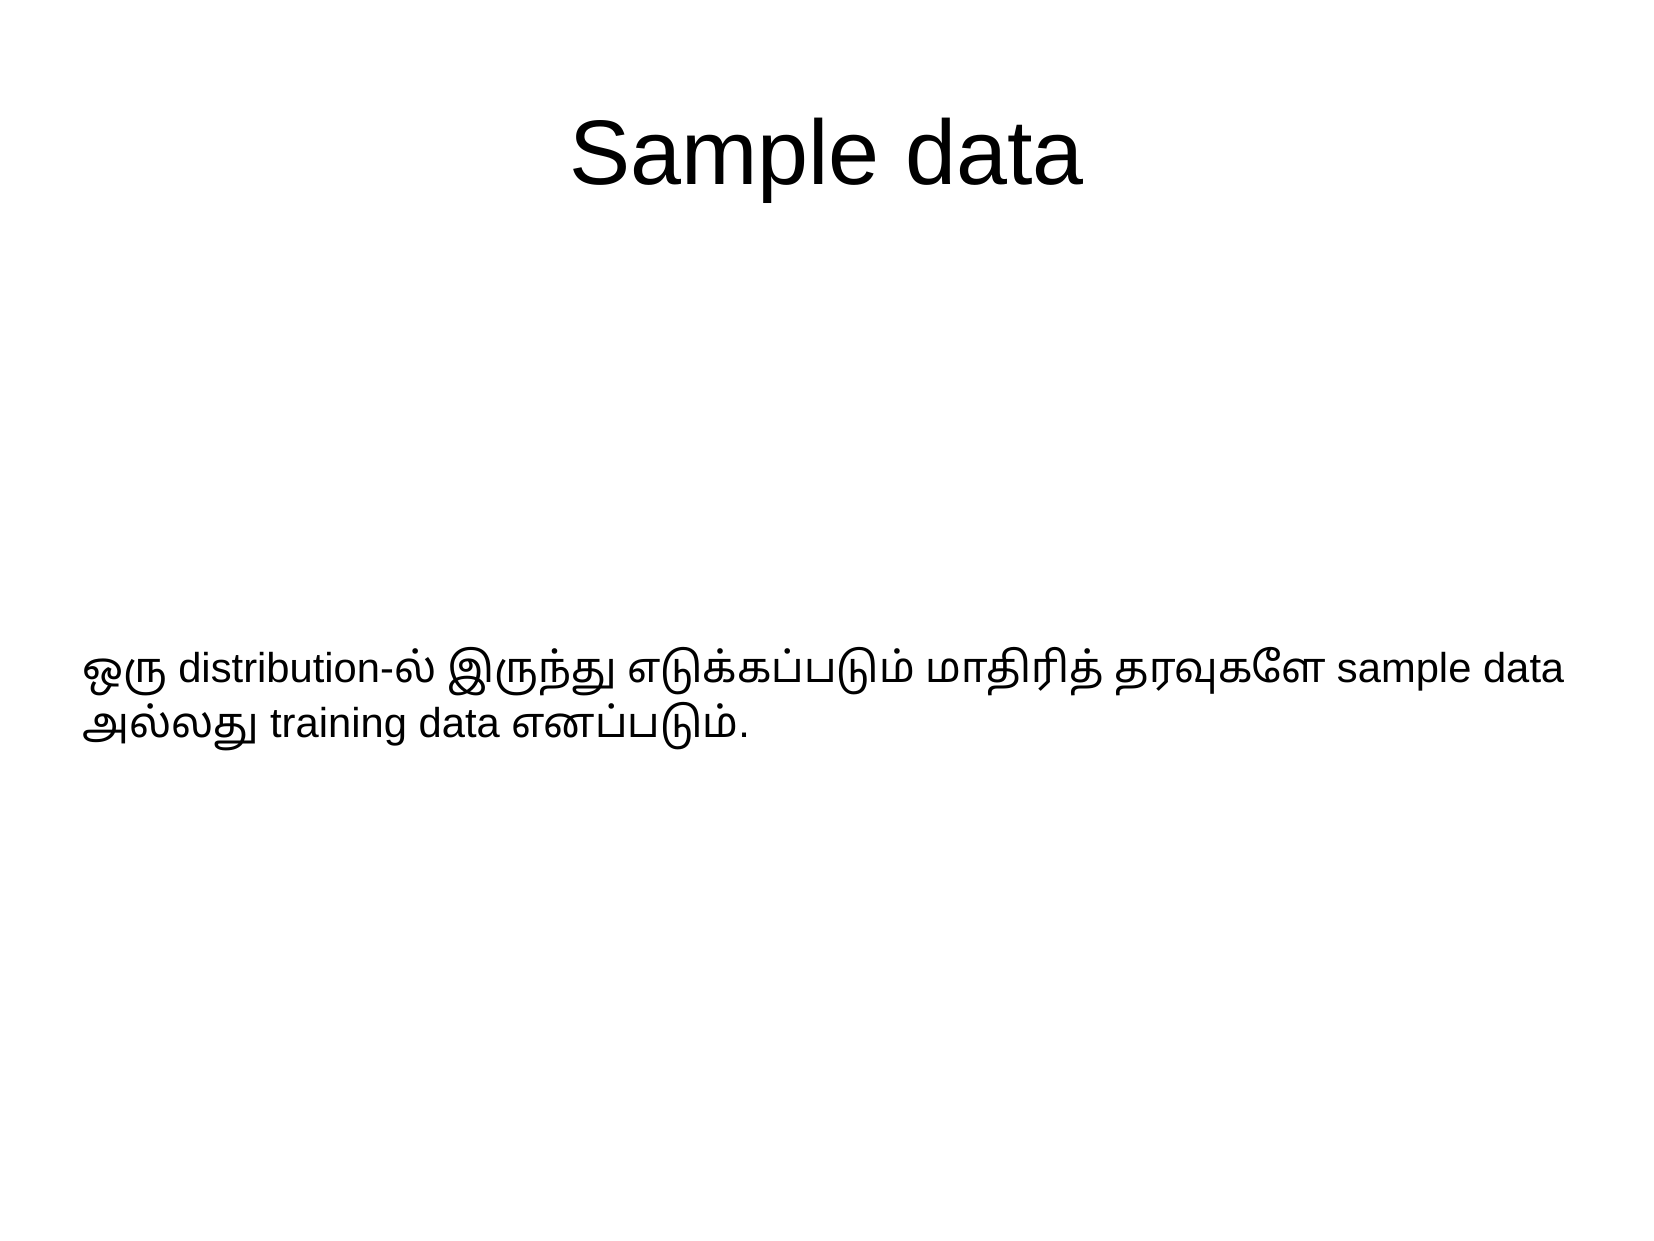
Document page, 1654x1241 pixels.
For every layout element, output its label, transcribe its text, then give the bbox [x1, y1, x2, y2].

subtitle ஒரு distribution-ல் இருந்து எடுக்கப்படும் மாதிரித் தரவுகளே sample data அல்லது training data எனப்படும். [82, 290, 1571, 1109]
title Sample data [82, 49, 1571, 257]
